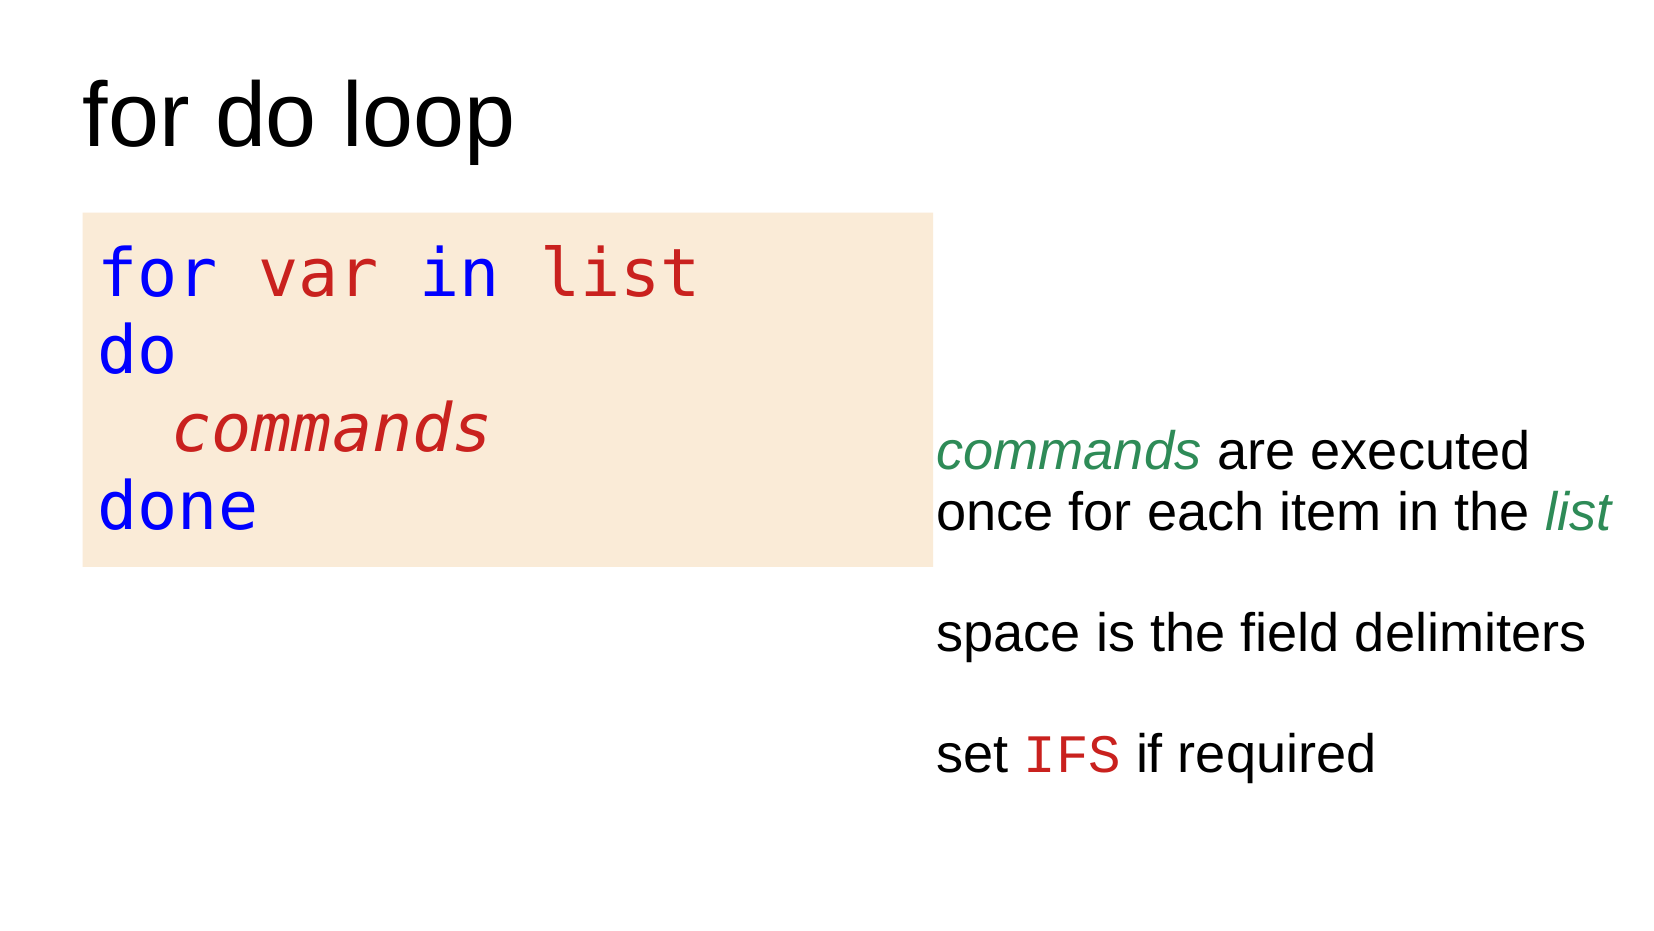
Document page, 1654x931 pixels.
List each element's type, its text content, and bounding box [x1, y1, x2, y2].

text_box for var in list do commands done [82, 212, 934, 567]
text_box commands are executed once for each item in the list space is the field delimiters set IFS if required [921, 413, 1630, 913]
title for do loop [82, 37, 1571, 193]
